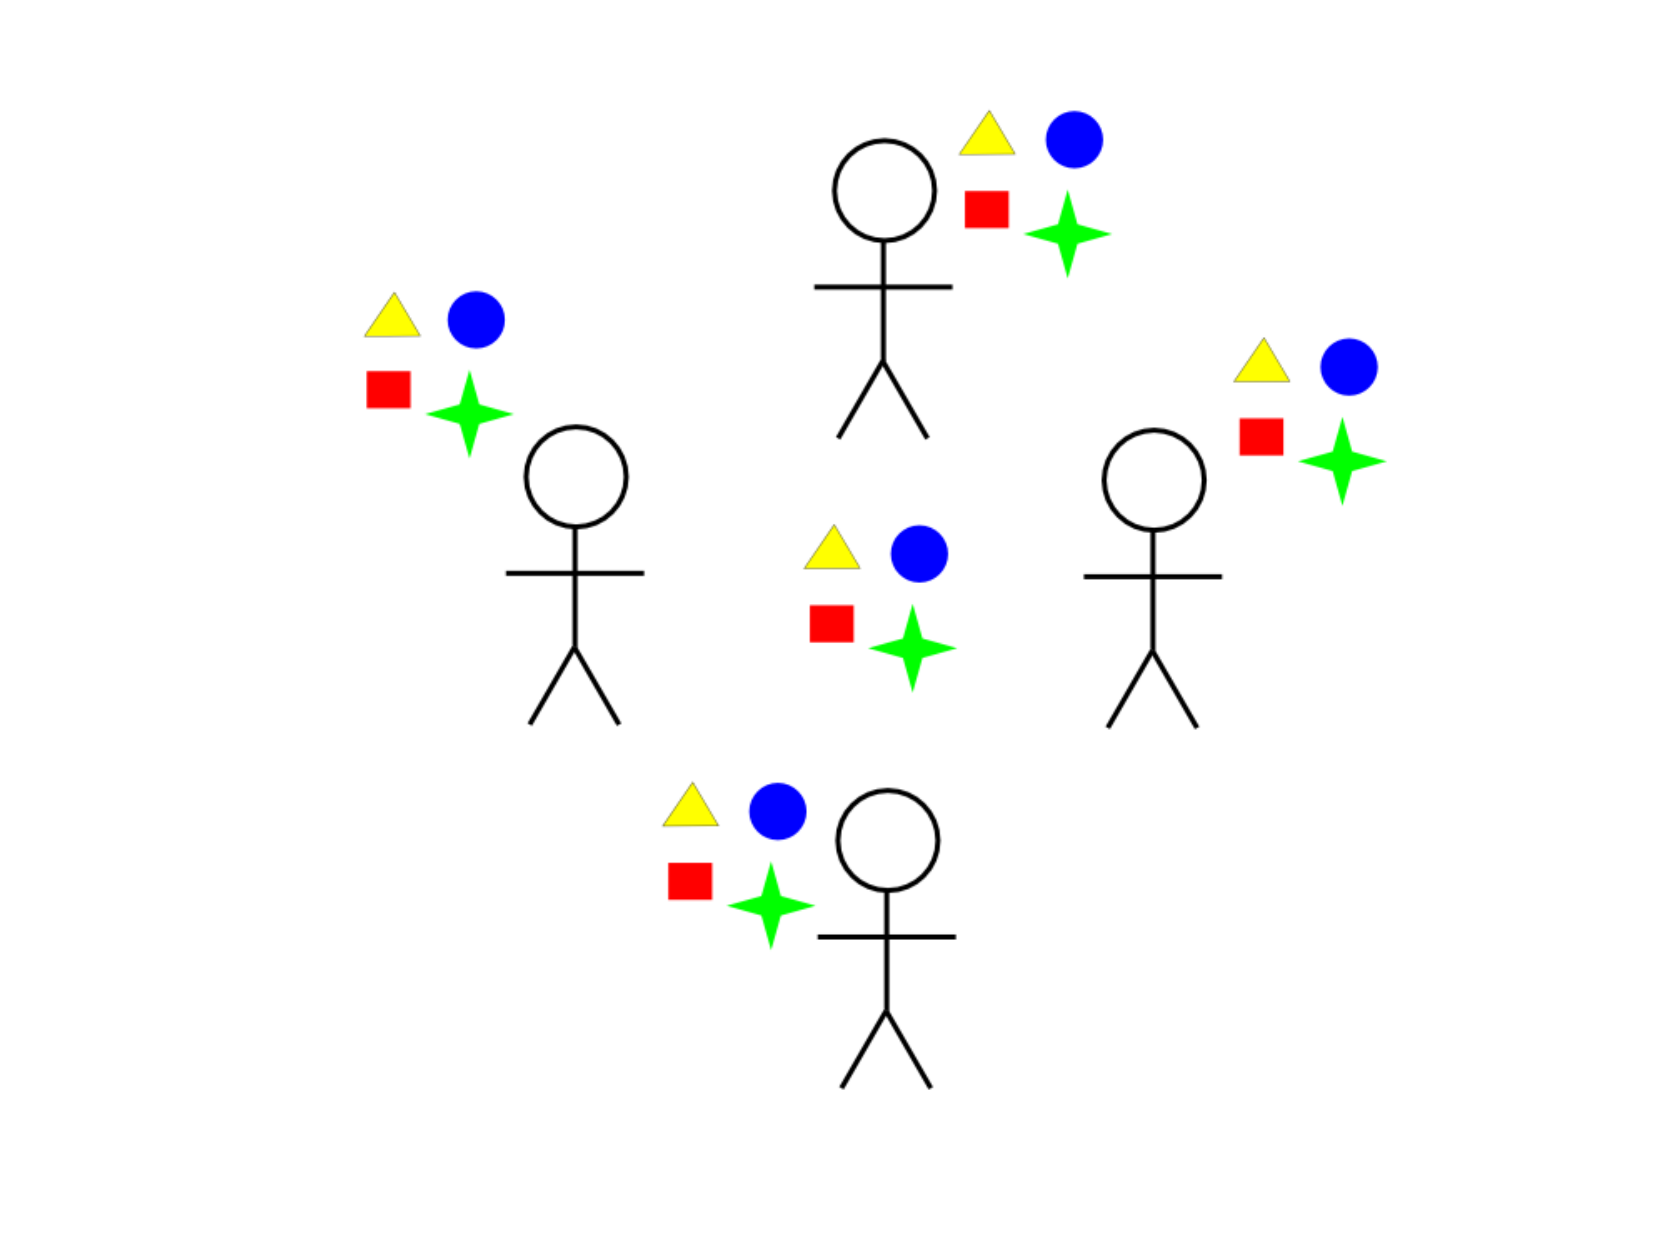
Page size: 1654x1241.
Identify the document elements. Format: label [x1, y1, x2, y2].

picture [330, 66, 1427, 1126]
